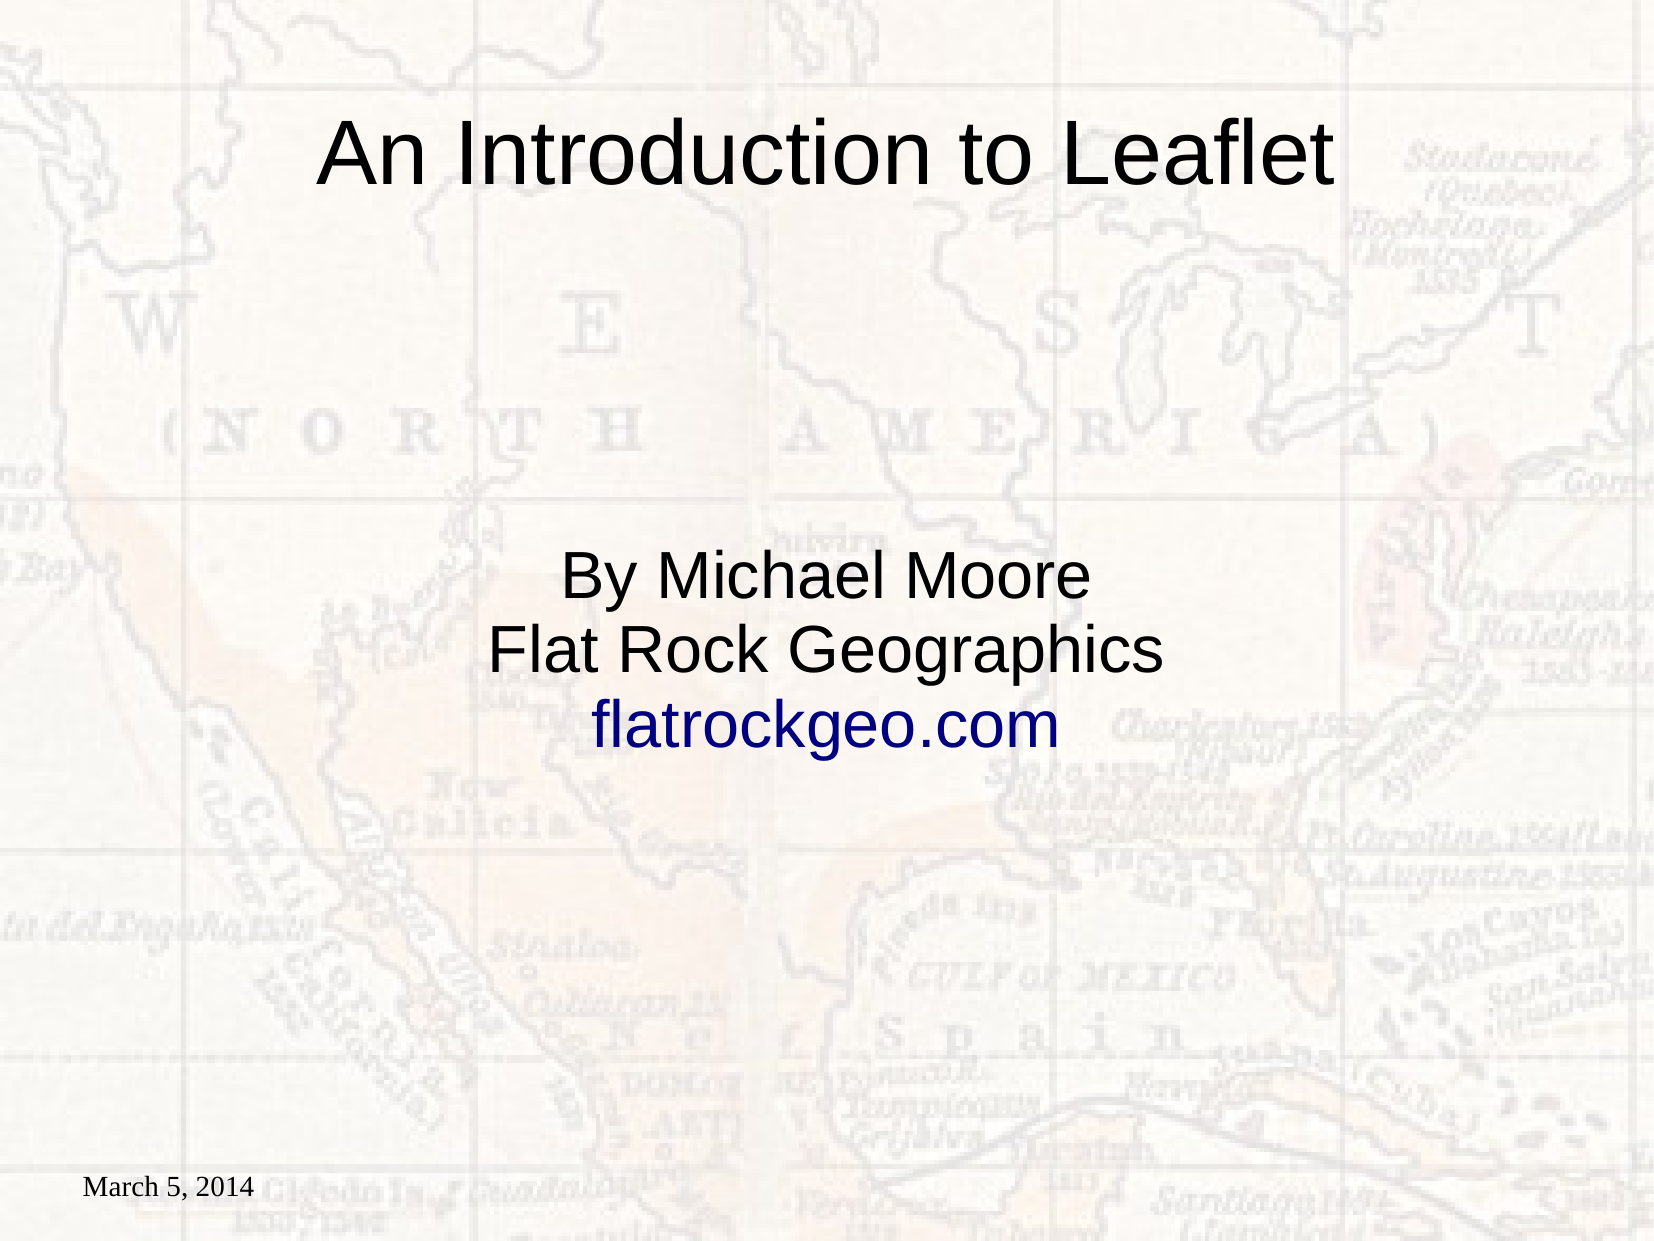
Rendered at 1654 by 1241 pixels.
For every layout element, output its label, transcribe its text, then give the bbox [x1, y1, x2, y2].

subtitle By Michael Moore Flat Rock Geographics flatrockgeo.com [82, 290, 1571, 1010]
picture [0, 0, 1654, 1241]
title An Introduction to Leaflet [82, 49, 1571, 257]
